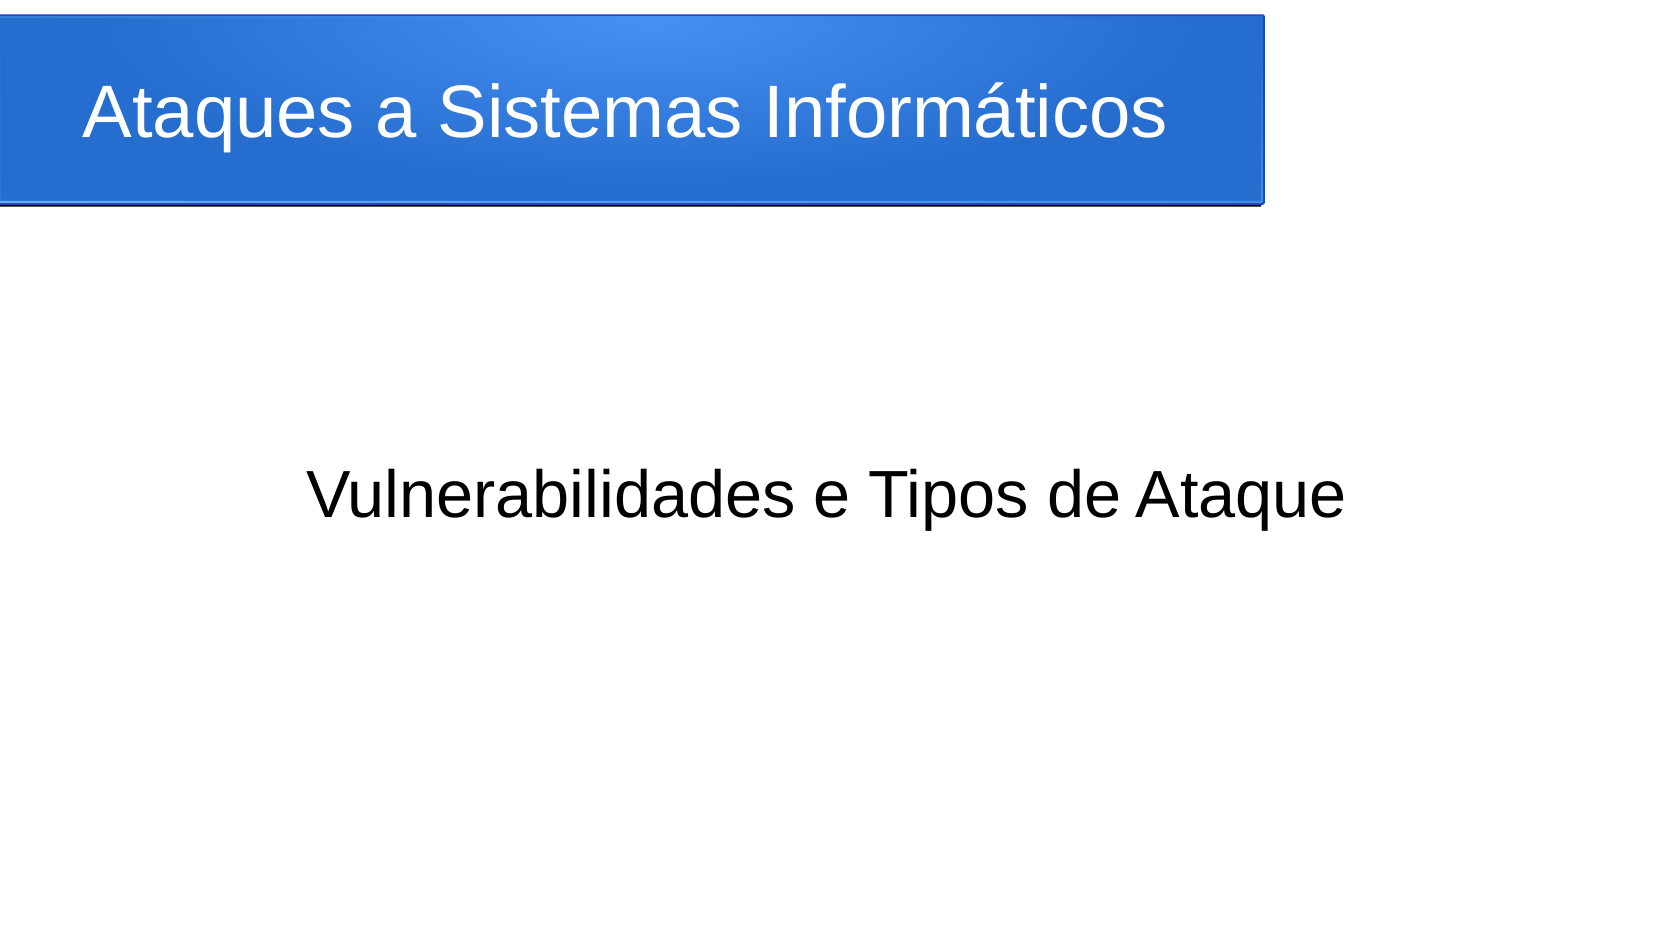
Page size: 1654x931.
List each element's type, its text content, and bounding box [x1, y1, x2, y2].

subtitle Vulnerabilidades e Tipos de Ataque [82, 224, 1571, 764]
title Ataques a Sistemas Informáticos [82, 35, 1235, 189]
